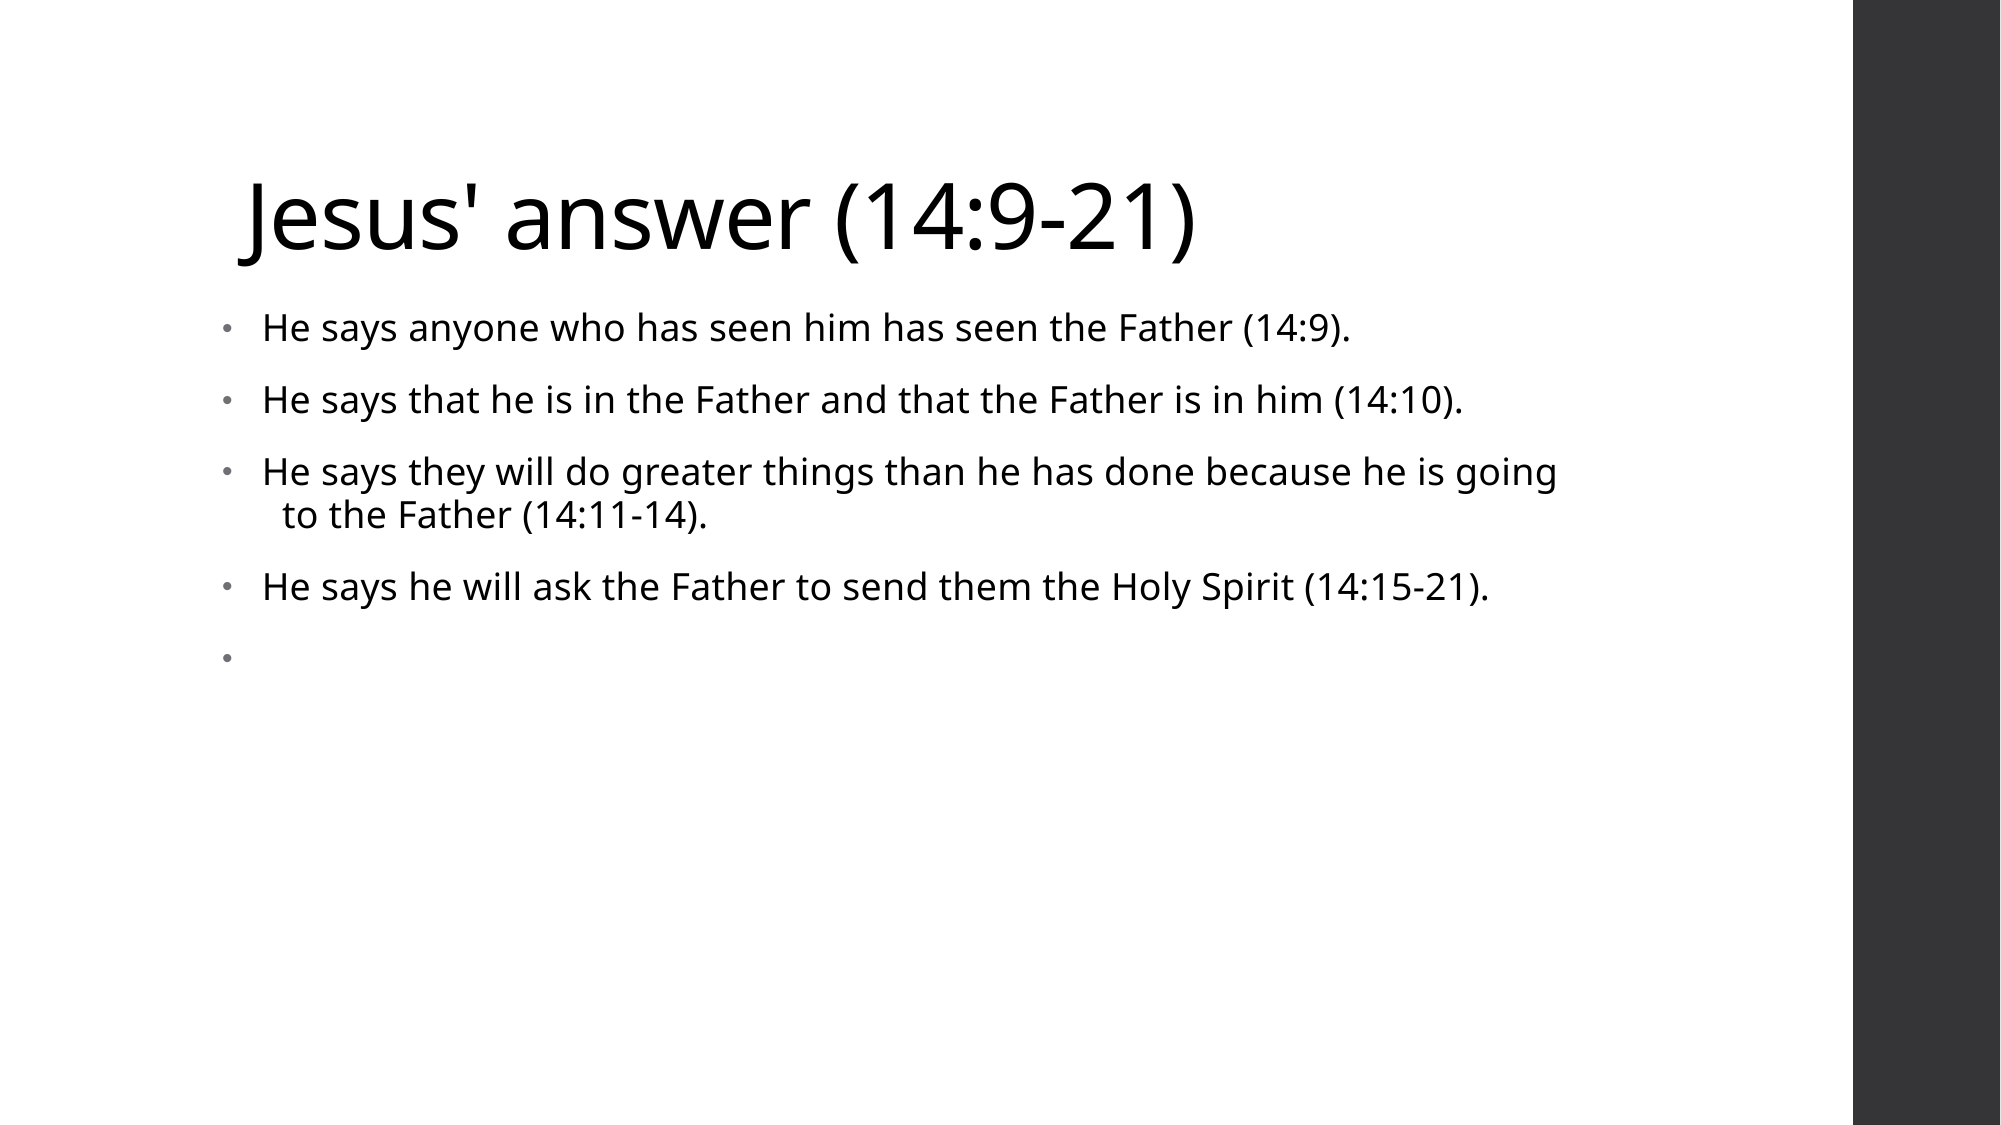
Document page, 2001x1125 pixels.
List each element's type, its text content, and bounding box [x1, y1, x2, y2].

list He says anyone who has seen him has seen the Father (14:9). He says that he is in the Father and that the Father is in him (14:10). He says they will do greater things than he has done because he is going to the Father (14:11-14). He says he will ask the Father to send them the Holy Spirit (14:15-21). [206, 299, 1617, 1014]
title Jesus' answer (14:9-21) [206, 60, 1797, 278]
